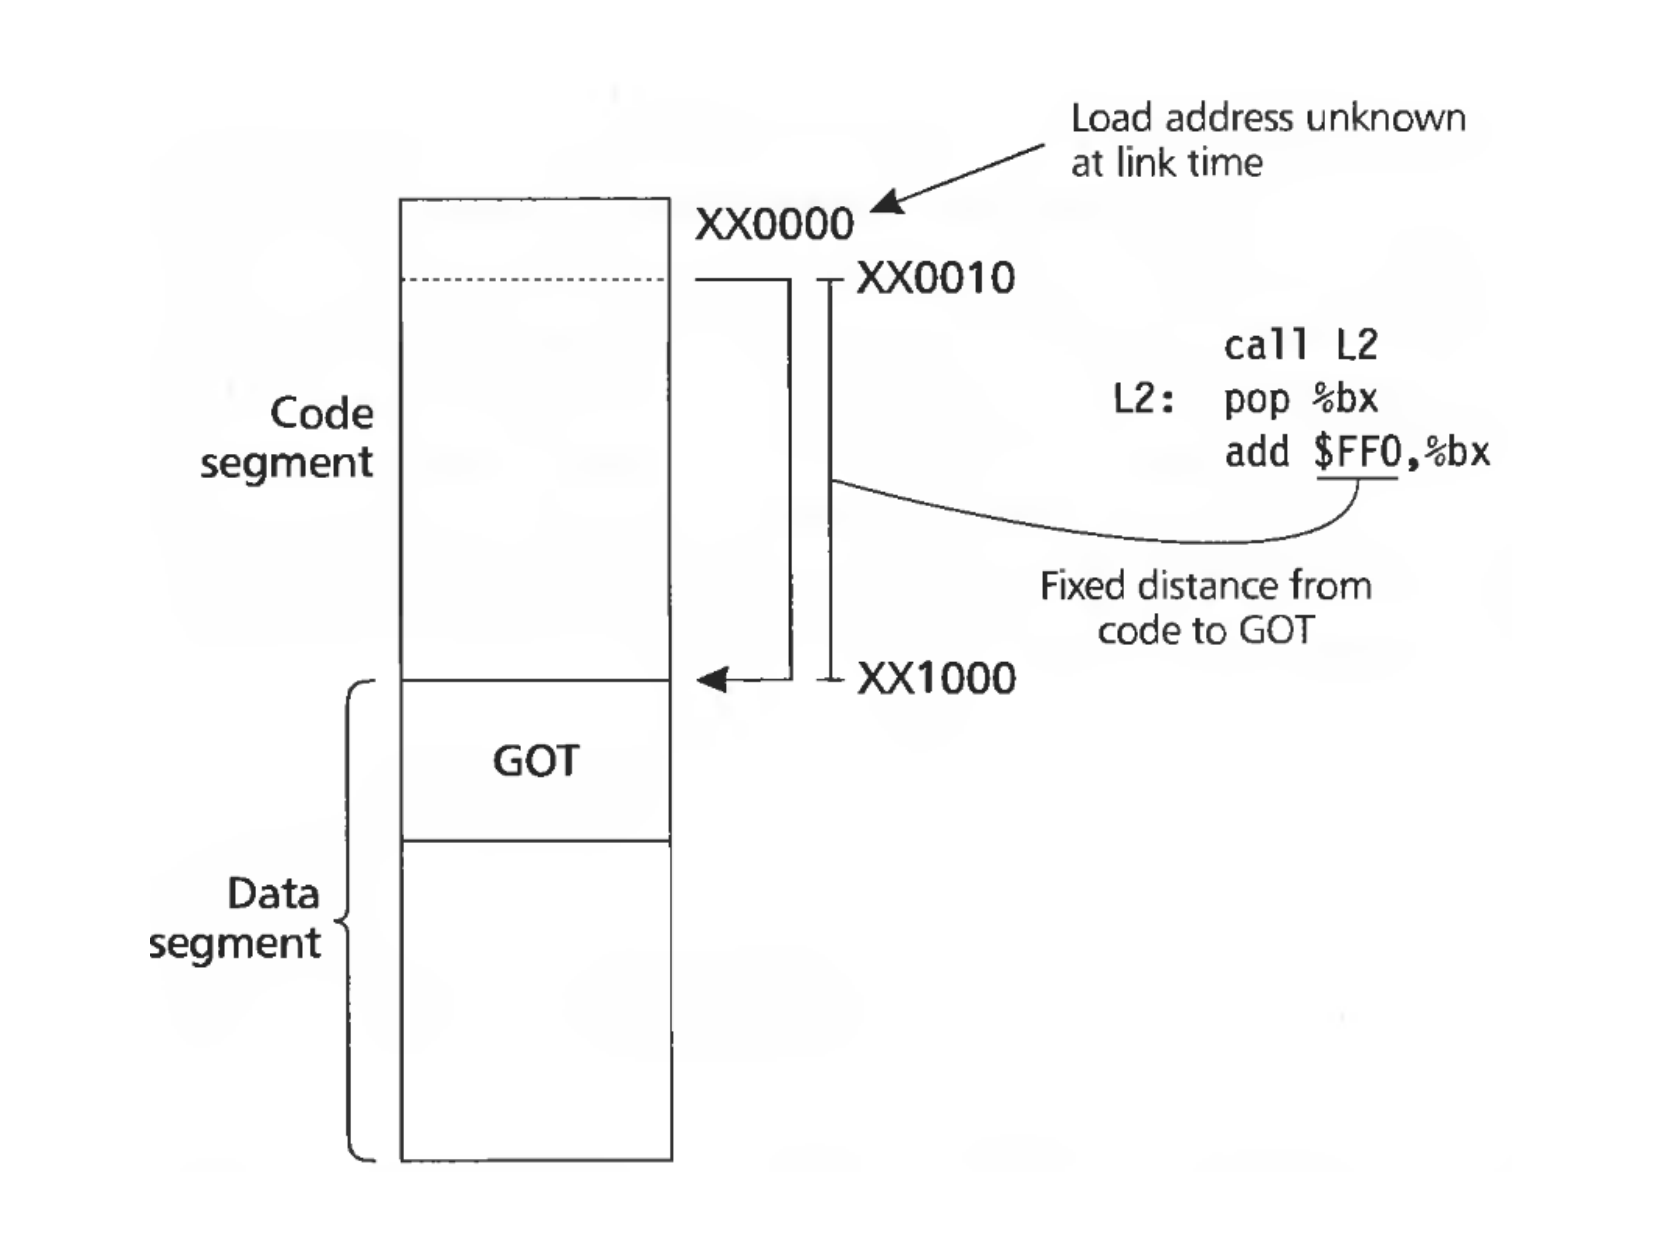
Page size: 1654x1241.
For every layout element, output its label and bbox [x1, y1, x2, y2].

picture [150, 74, 1512, 1172]
